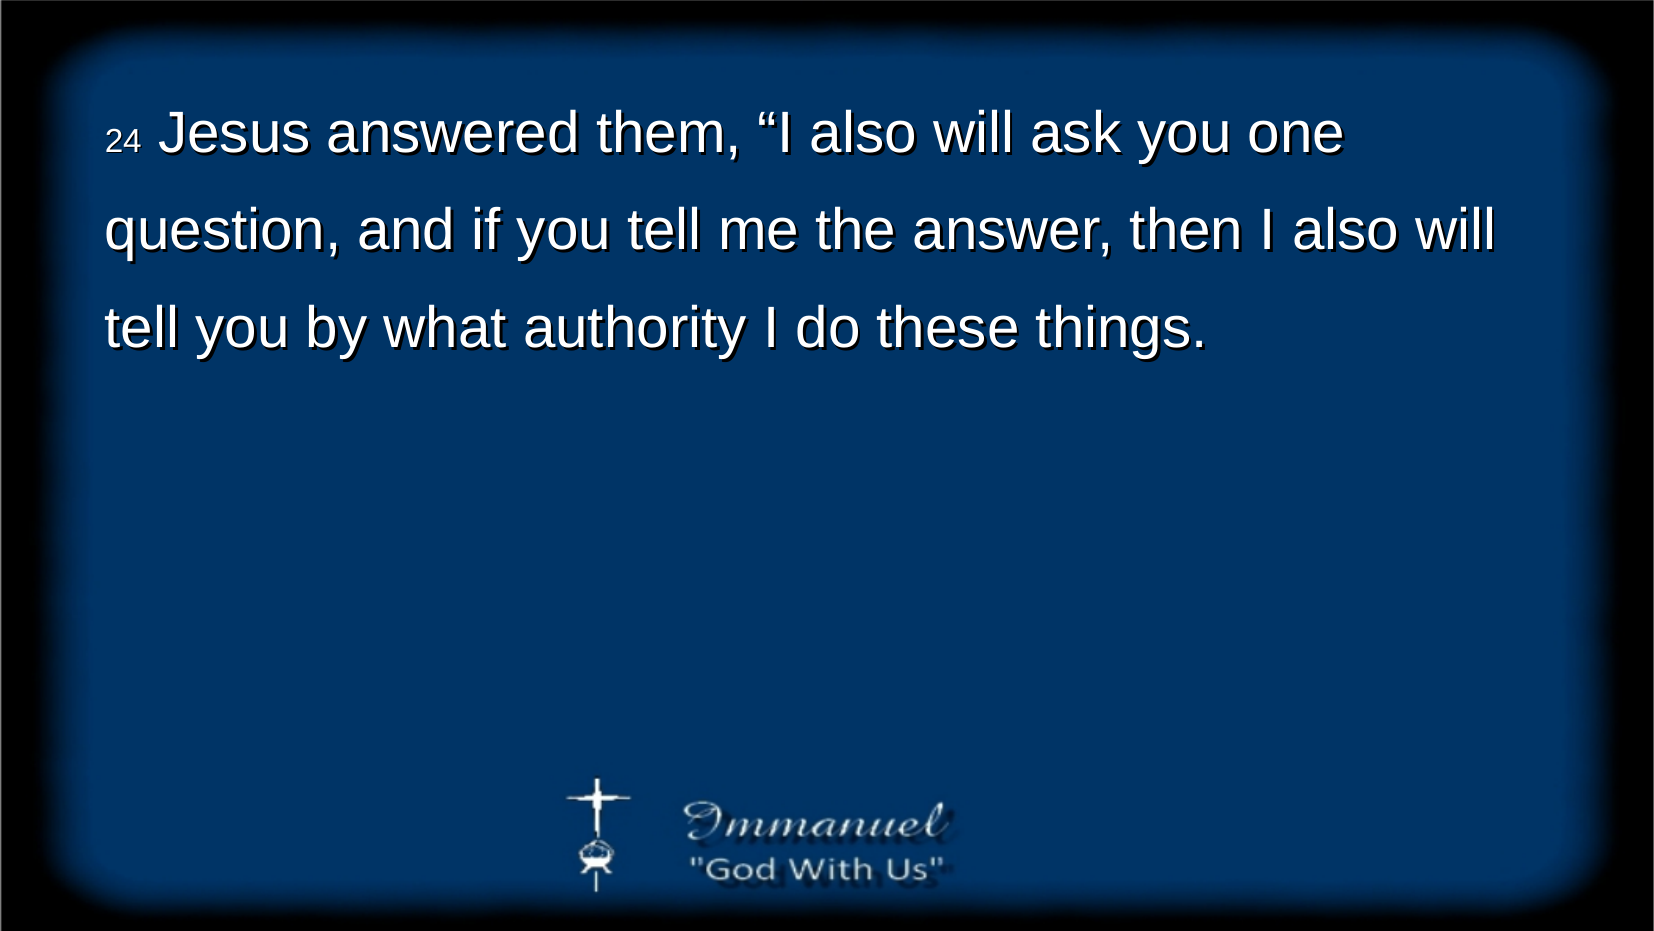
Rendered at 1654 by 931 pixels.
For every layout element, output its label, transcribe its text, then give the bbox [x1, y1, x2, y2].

text_box 24 Jesus answered them, “I also will ask you one question, and if you tell me the answer, then I also will tell you by what authority I do these things. [90, 60, 1576, 334]
picture [0, 0, 1654, 931]
